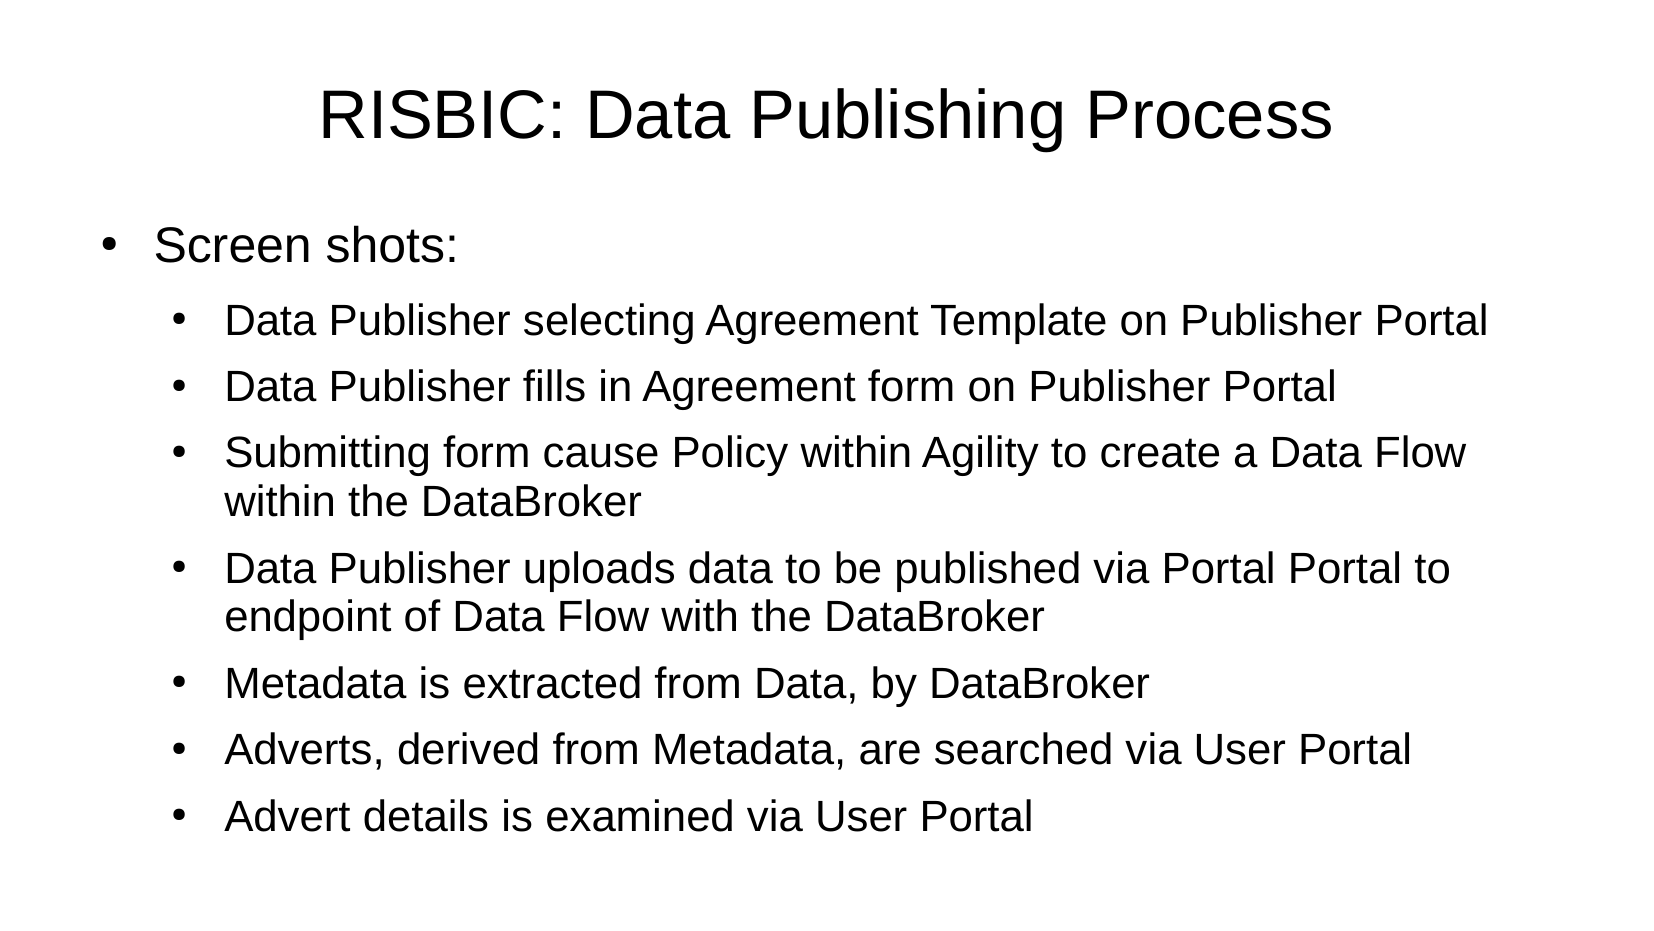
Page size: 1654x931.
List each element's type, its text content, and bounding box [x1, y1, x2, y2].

title RISBIC: Data Publishing Process [82, 37, 1571, 193]
list Screen shots: Data Publisher selecting Agreement Template on Publisher Portal Data Publisher fills in Agreement form on Publisher Portal Submitting form cause Policy within Agility to create a Data Flow within the DataBroker Data Publisher uploads data to be published via Portal Portal to endpoint of Data Flow with the DataBroker Metadata is extracted from Data, by DataBroker Adverts, derived from Metadata, are searched via User Portal Advert details is examined via User Portal [82, 217, 1571, 839]
